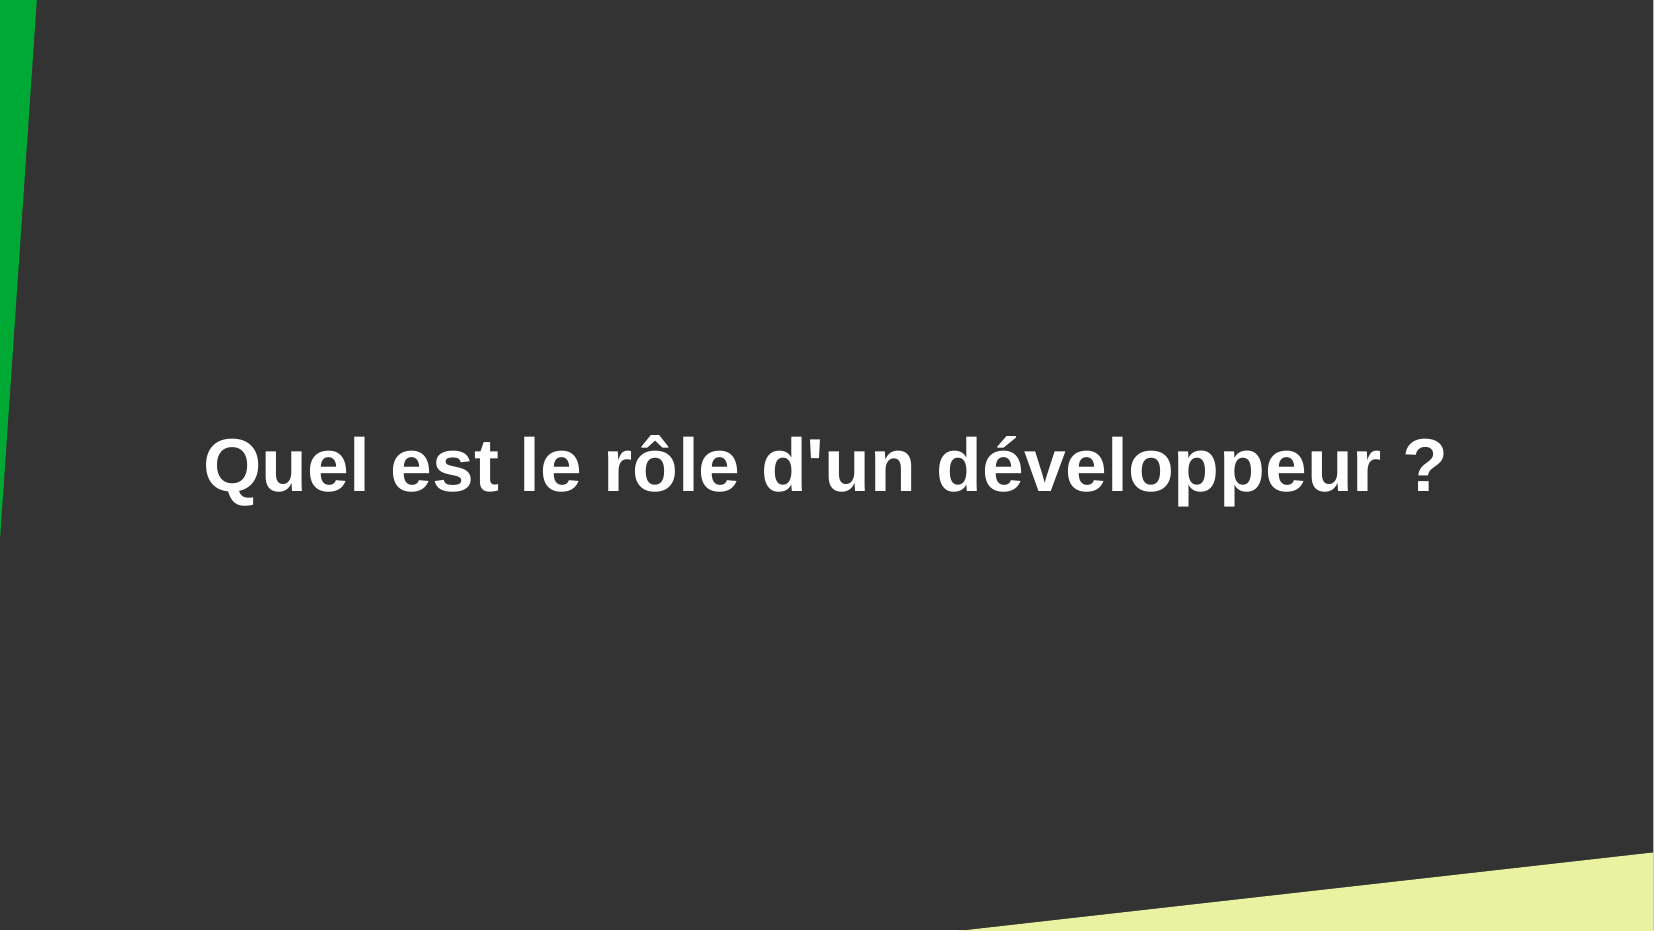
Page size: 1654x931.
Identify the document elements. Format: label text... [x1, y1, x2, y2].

text_box [957, 852, 1654, 931]
text_box [0, 0, 37, 540]
title Quel est le rôle d'un développeur ? [19, 423, 1635, 508]
